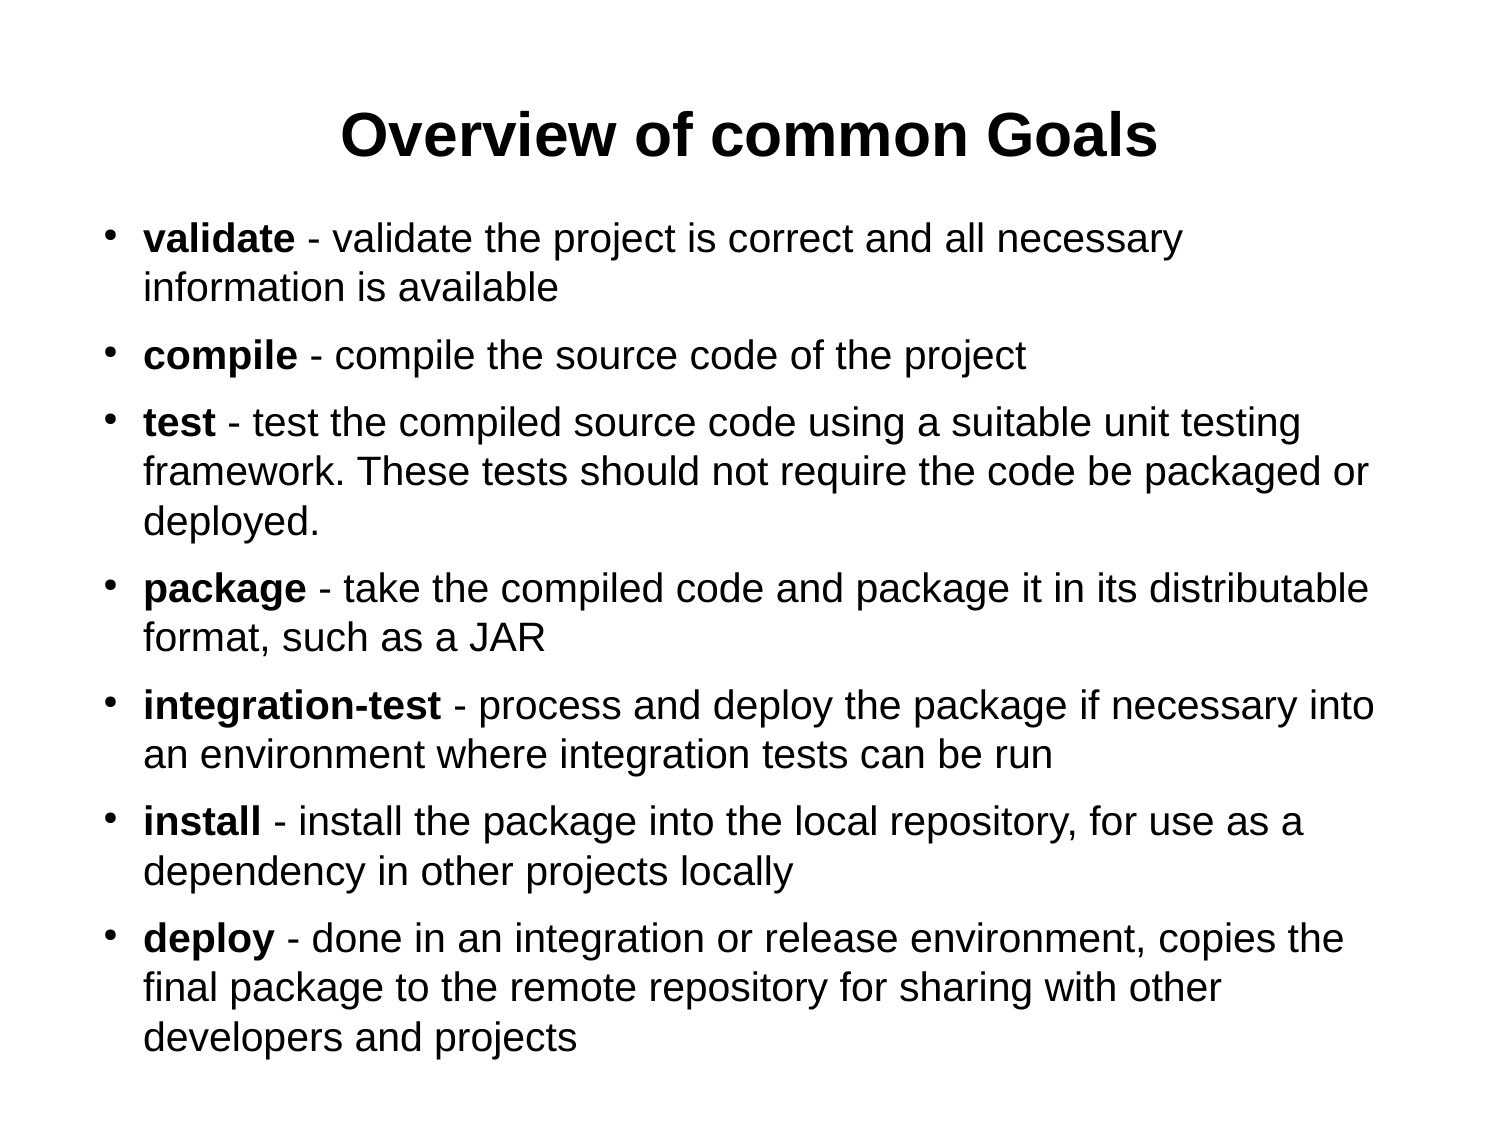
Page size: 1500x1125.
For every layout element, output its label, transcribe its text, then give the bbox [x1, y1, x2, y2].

title Overview of common Goals [75, 44, 1425, 177]
list validate - validate the project is correct and all necessary information is available compile - compile the source code of the project test - test the compiled source code using a suitable unit testing framework. These tests should not require the code be packaged or deployed. package - take the compiled code and package it in its distributable format, such as a JAR integration-test - process and deploy the package if necessary into an environment where integration tests can be run install - install the package into the local repository, for use as a dependency in other projects locally deploy - done in an integration or release environment, copies the final package to the remote repository for sharing with other developers and projects [75, 204, 1395, 1075]
